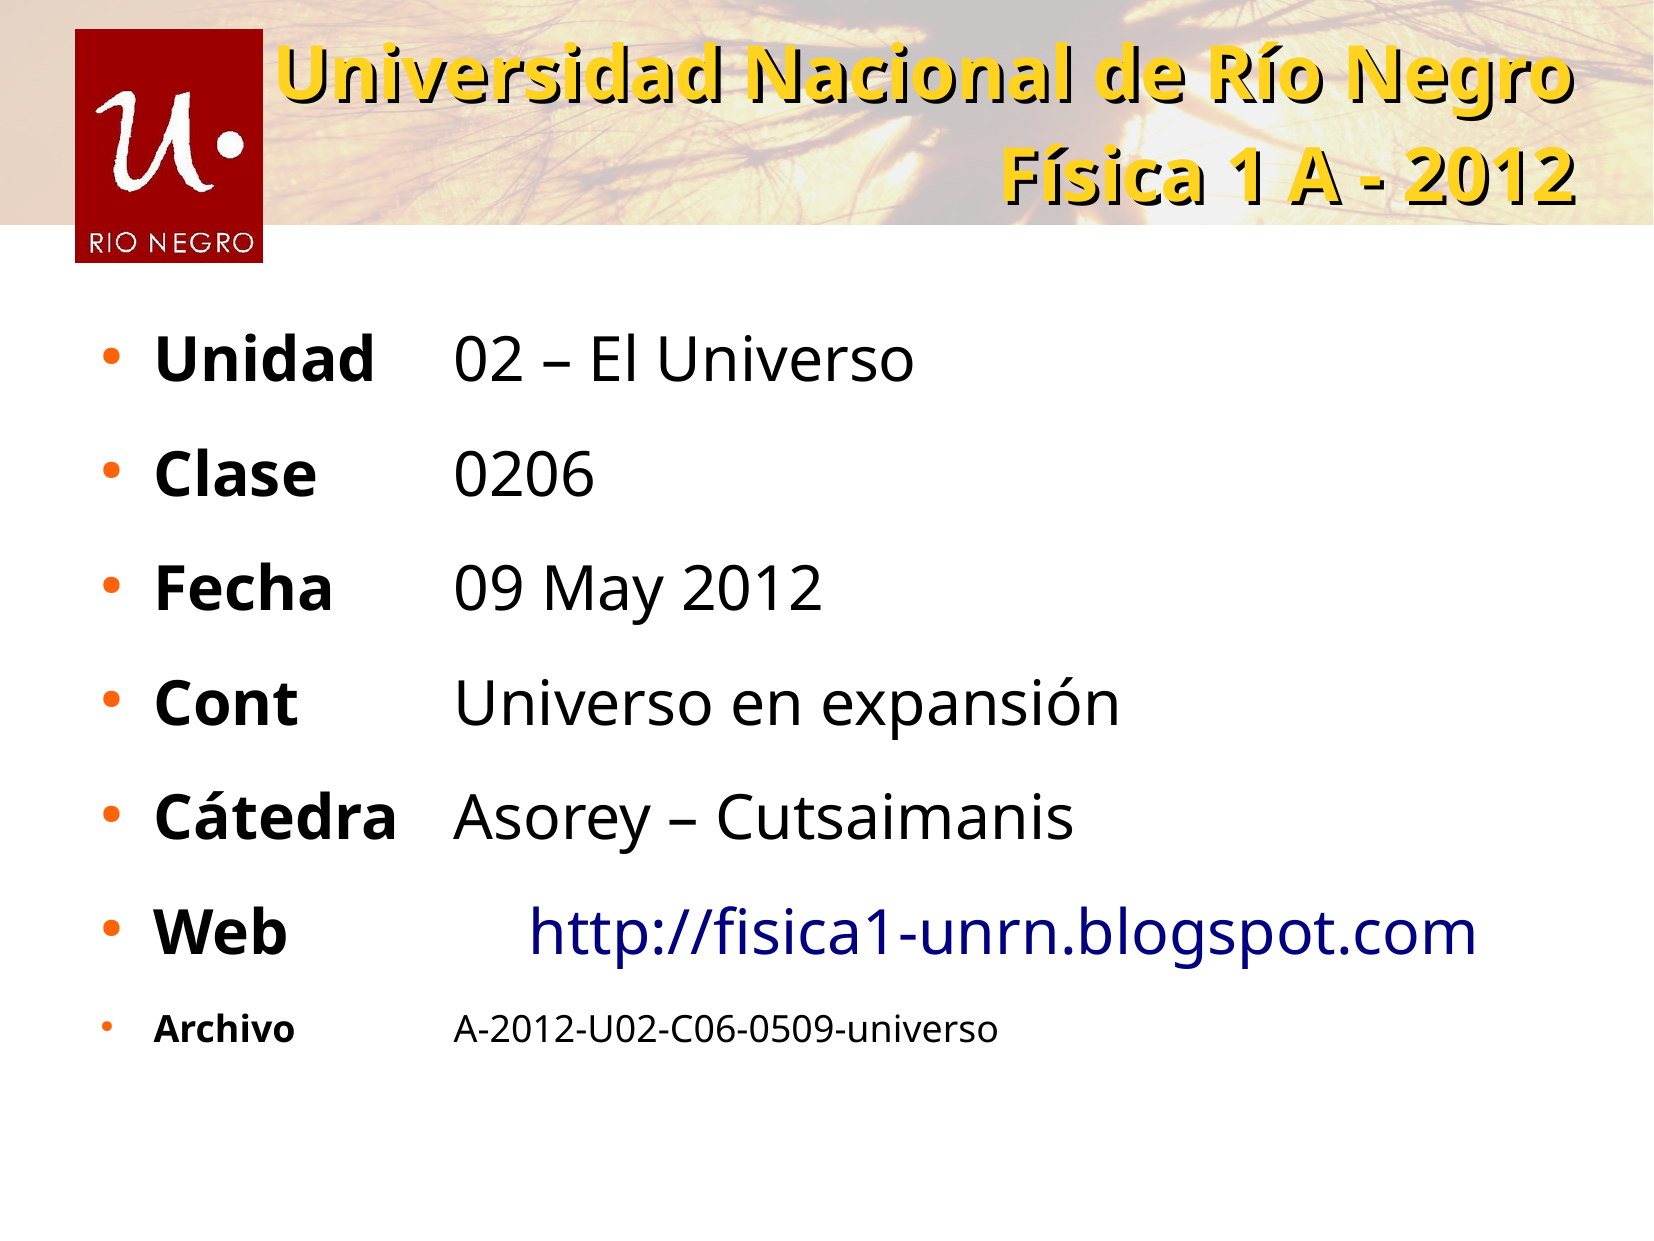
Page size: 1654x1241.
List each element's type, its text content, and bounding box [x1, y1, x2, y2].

title Universidad Nacional de Río Negro Física 1 A - 2012 [86, 2, 1576, 241]
list Unidad 02 – El Universo Clase 0206 Fecha 09 May 2012 Cont Universo en expansión Cátedra Asorey – Cutsaimanis Web http://fisica1-unrn.blogspot.com Archivo A-2012-U02-C06-0509-universo [82, 315, 1571, 1126]
picture [0, 0, 1654, 263]
